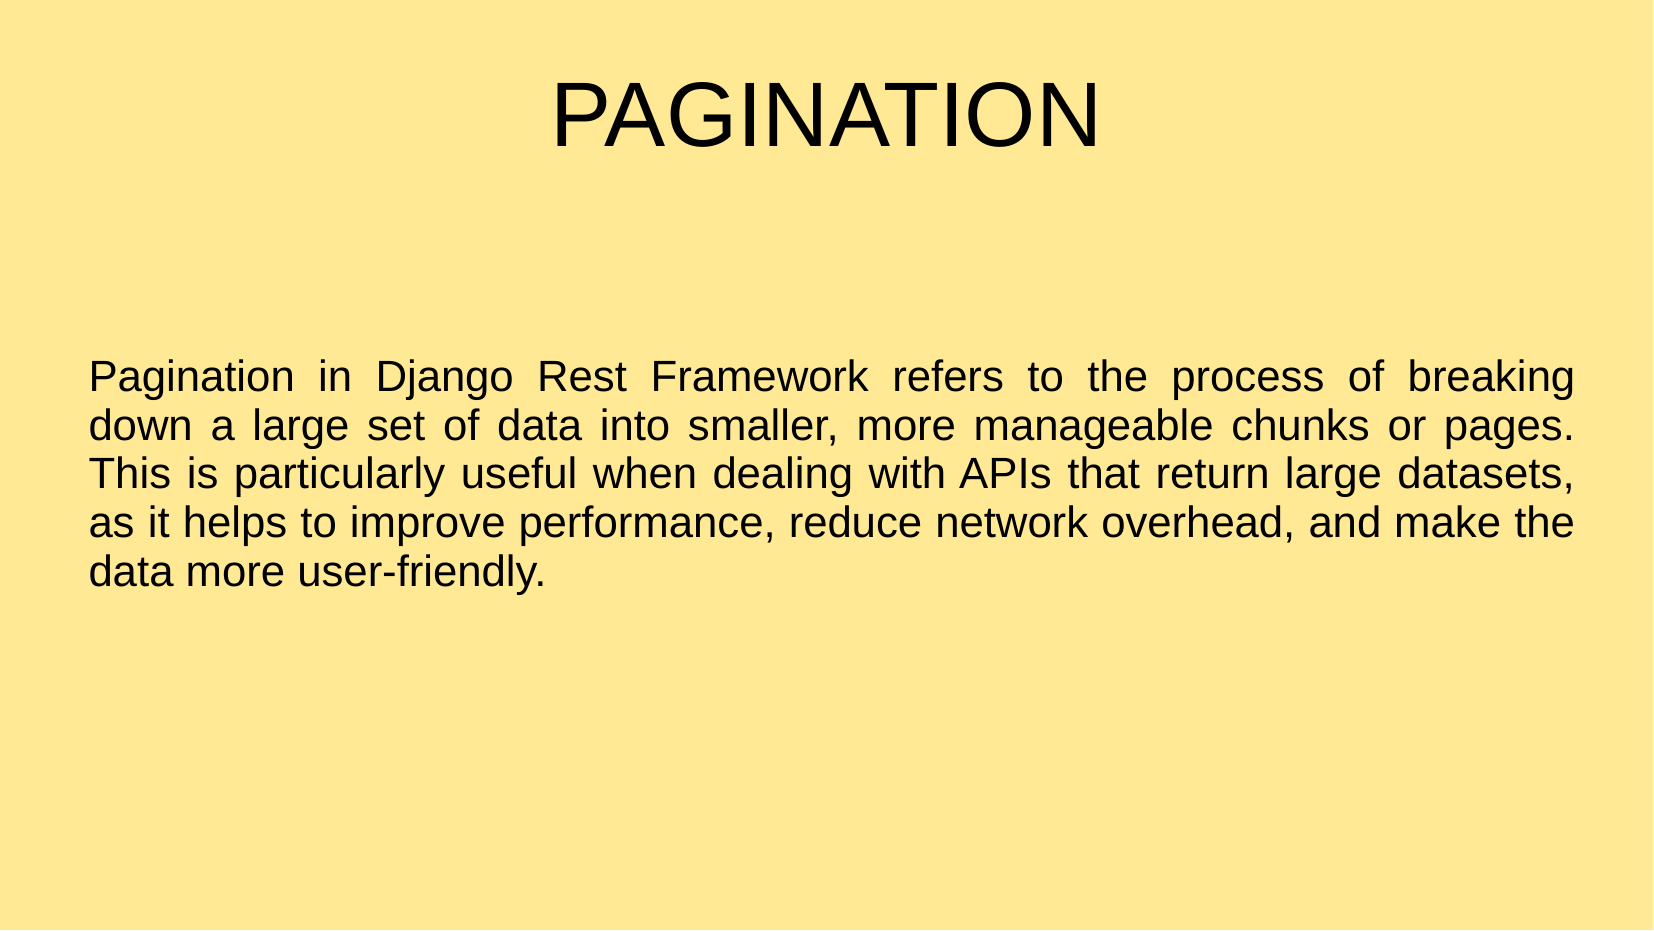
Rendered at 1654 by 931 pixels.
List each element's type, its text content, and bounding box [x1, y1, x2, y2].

title PAGINATION [82, 37, 1571, 193]
subtitle Pagination in Django Rest Framework refers to the process of breaking down a large set of data into smaller, more manageable chunks or pages. This is particularly useful when dealing with APIs that return large datasets, as it helps to improve performance, reduce network overhead, and make the data more user-friendly. [88, 228, 1577, 768]
